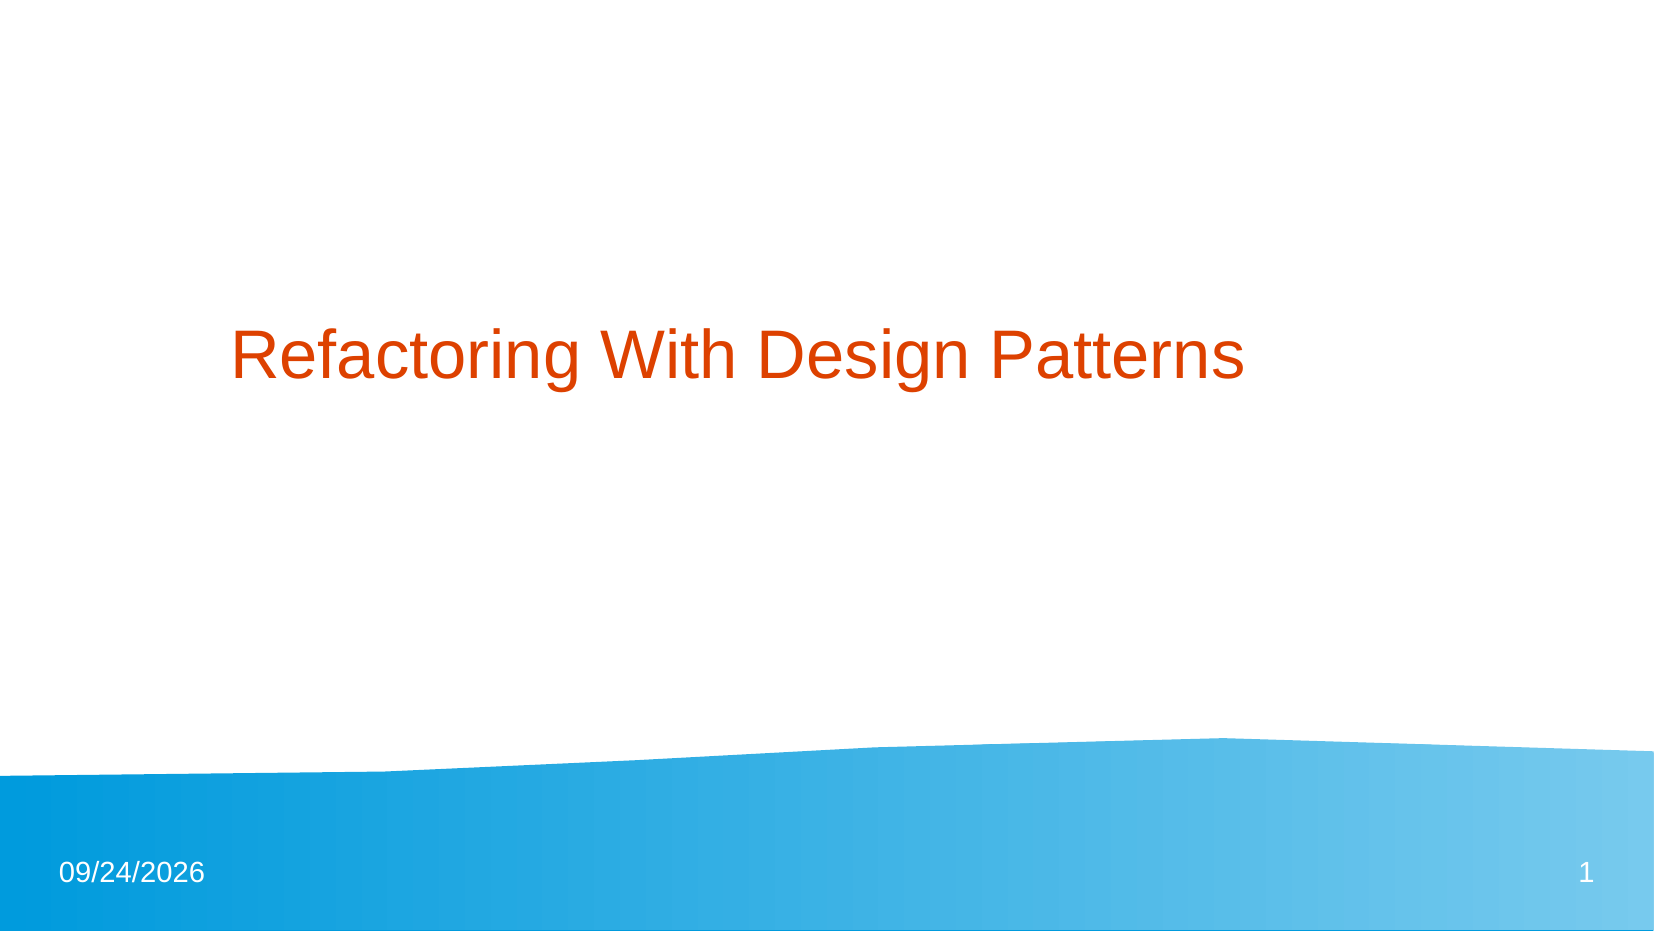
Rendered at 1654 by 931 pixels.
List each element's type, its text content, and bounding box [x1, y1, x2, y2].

title Refactoring With Design Patterns [0, 265, 1477, 443]
